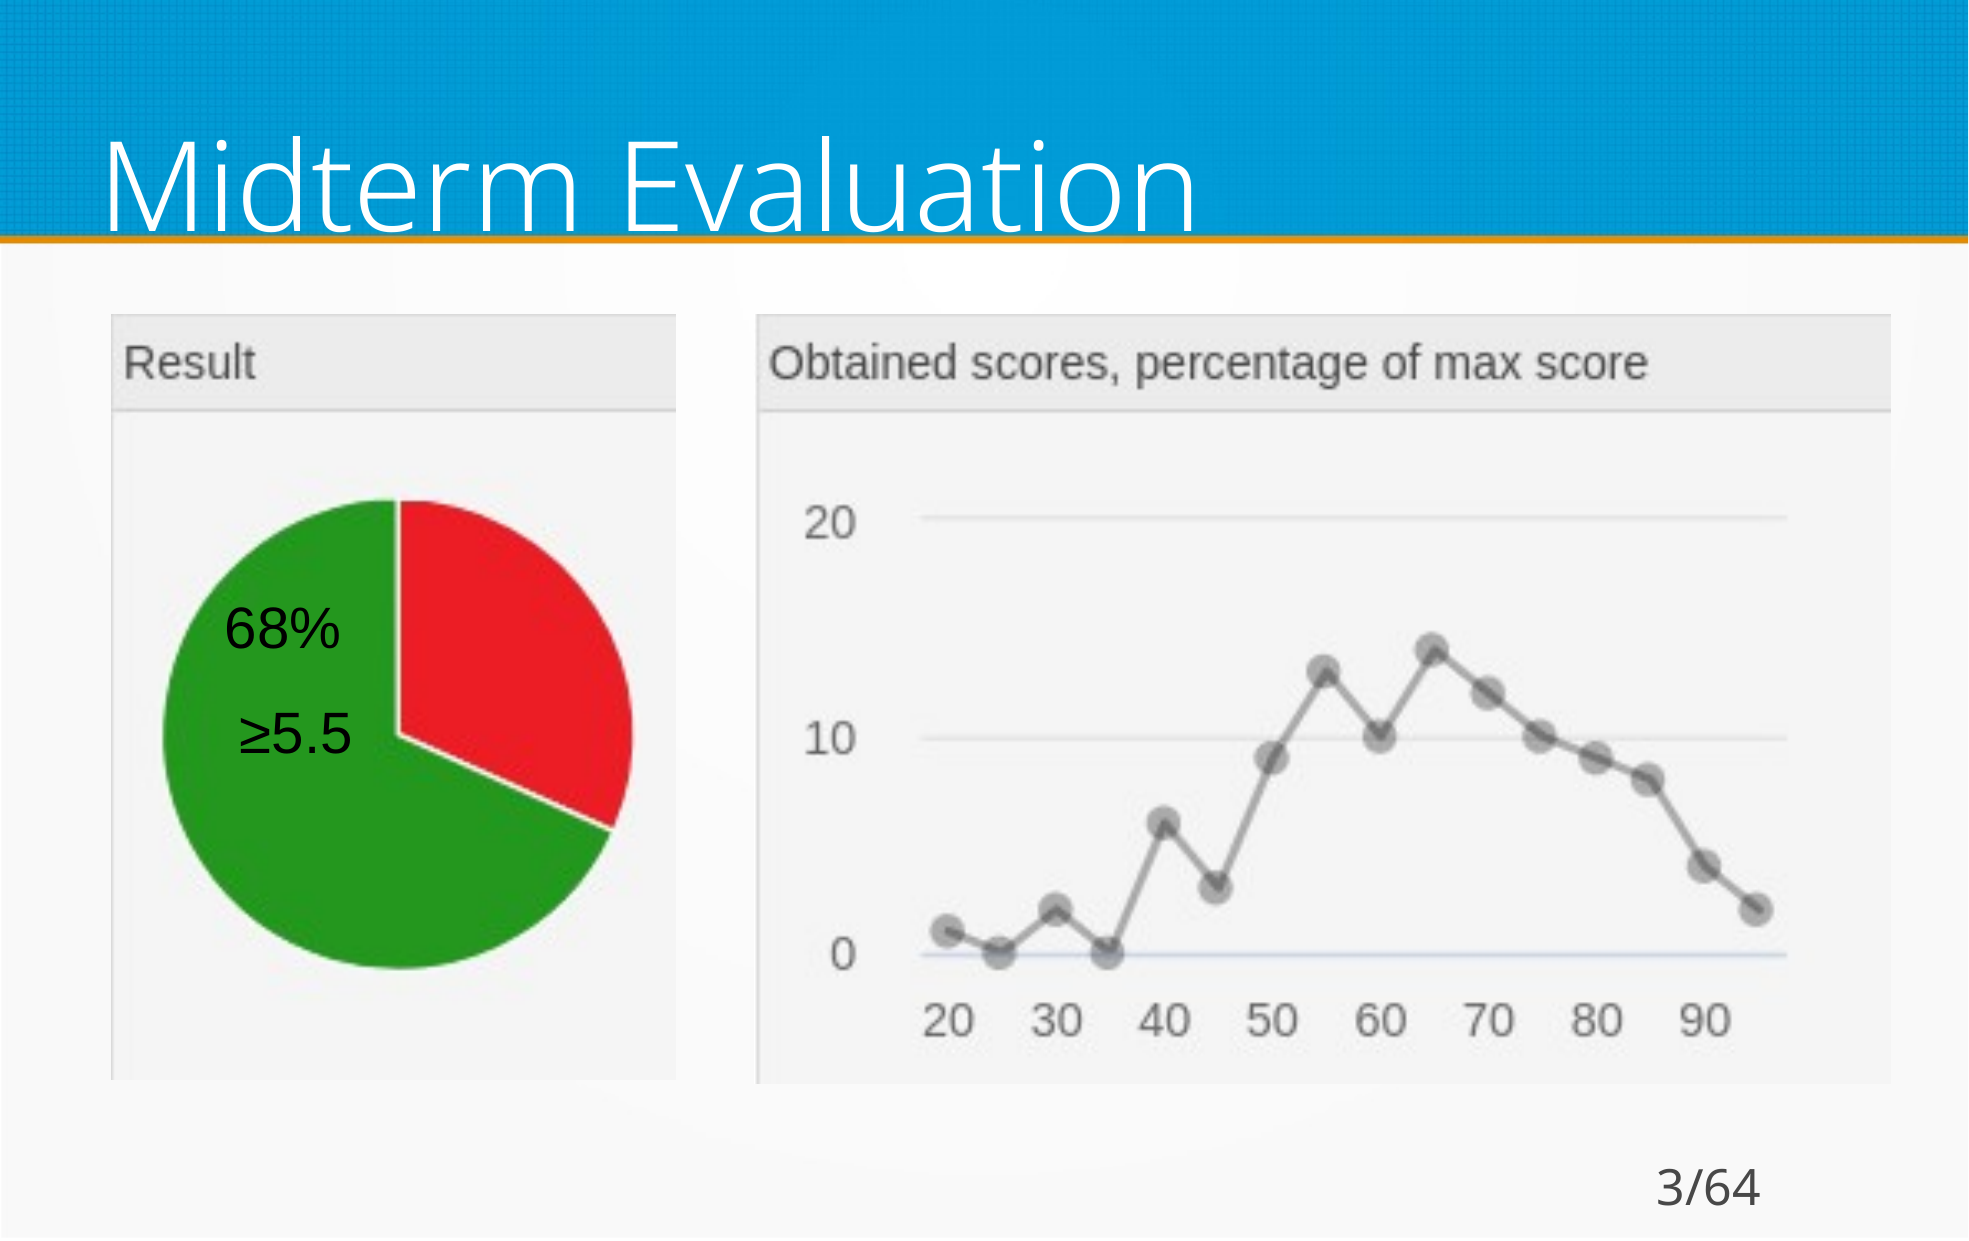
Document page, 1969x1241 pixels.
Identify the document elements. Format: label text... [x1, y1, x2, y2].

title Midterm Evaluation [98, 49, 1870, 257]
text_box ≥5.5 [225, 693, 586, 774]
text_box 68% [210, 588, 421, 669]
picture [0, 233, 1969, 1241]
